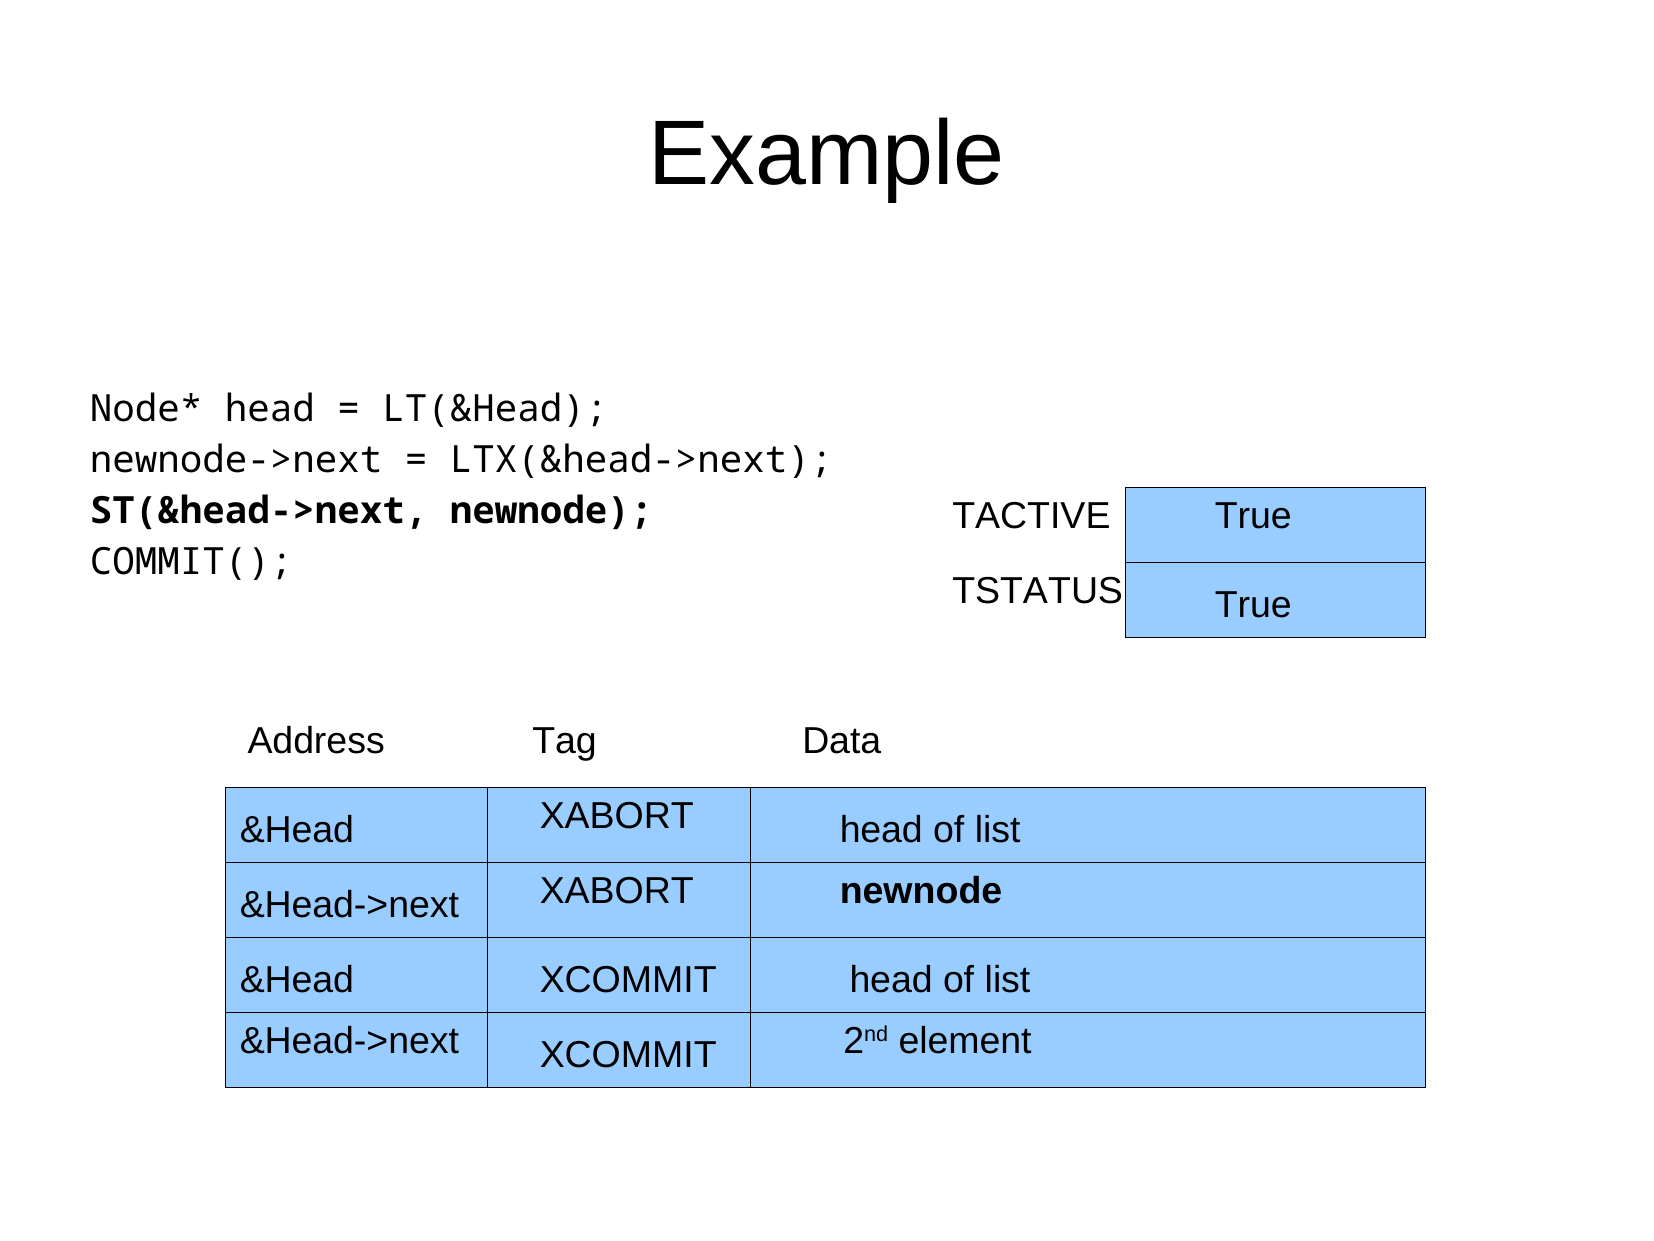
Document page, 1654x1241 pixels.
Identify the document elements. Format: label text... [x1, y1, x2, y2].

text_box Address [232, 712, 376, 775]
text_box Data [787, 712, 882, 775]
text_box head of list [834, 950, 1013, 1012]
text_box XCOMMIT [525, 1025, 700, 1088]
text_box &Head [225, 950, 349, 1012]
title Example [82, 49, 1571, 257]
text_box TSTATUS [937, 562, 1108, 625]
text_box XABORT [525, 787, 682, 850]
text_box XCOMMIT [525, 950, 700, 1013]
text_box [488, 787, 750, 1088]
text_box True [1200, 487, 1293, 550]
text_box newnode [825, 862, 988, 926]
text_box [225, 787, 487, 1088]
text_box &Head->next [225, 875, 435, 937]
text_box True [1200, 575, 1293, 638]
text_box &Head [225, 800, 349, 863]
text_box Tag [517, 712, 601, 775]
text_box head of list [825, 800, 1003, 863]
text_box 2nd element [828, 1012, 1013, 1075]
text_box [1125, 487, 1426, 638]
text_box TACTIVE [937, 487, 1097, 550]
text_box Node* head = LT(&Head); newnode->next = LTX(&head->next); ST(&head->next, newnode); COMMIT(); [75, 373, 863, 564]
text_box &Head->next [225, 1012, 435, 1075]
text_box XABORT [525, 862, 682, 925]
text_box [751, 750, 1426, 1088]
